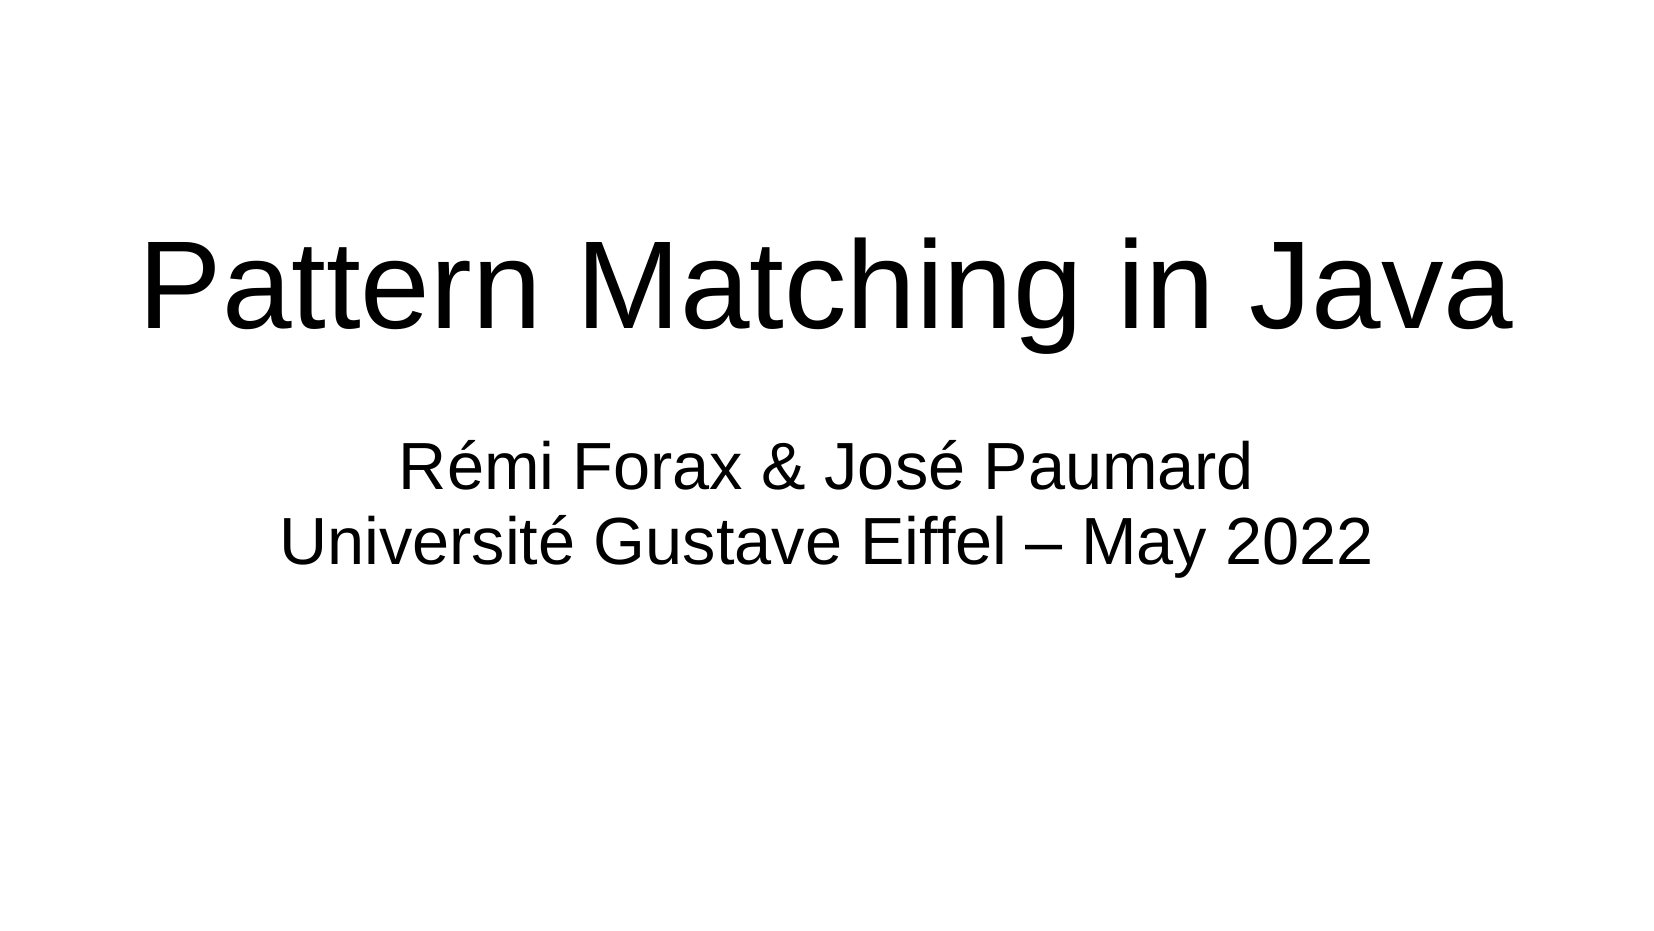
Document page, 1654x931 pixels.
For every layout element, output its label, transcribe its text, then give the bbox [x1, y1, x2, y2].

subtitle Pattern Matching in Java Rémi Forax & José Paumard Université Gustave Eiffel – May 2022 [82, 37, 1571, 757]
